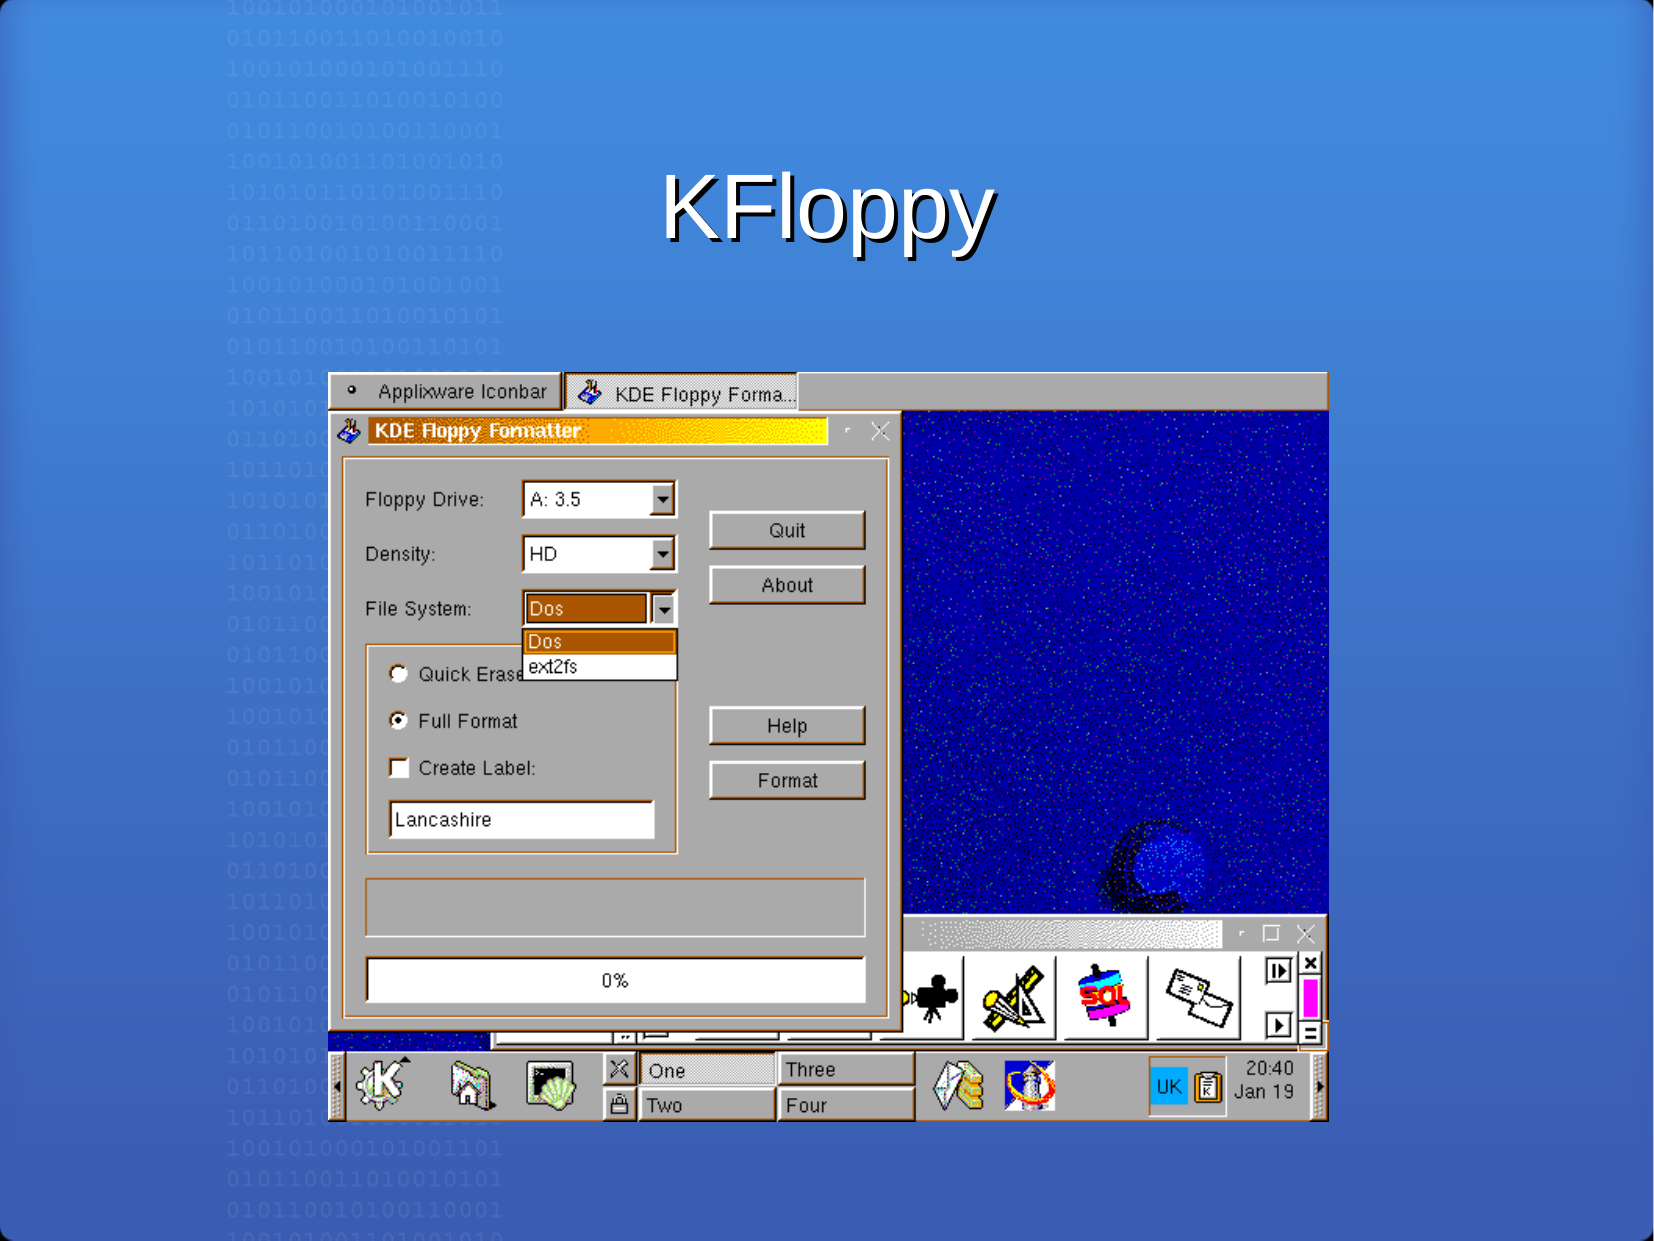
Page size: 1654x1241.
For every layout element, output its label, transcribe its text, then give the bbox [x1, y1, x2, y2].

title KFloppy [121, 110, 1534, 303]
picture [0, 0, 1654, 1241]
chart [121, 344, 1534, 1127]
